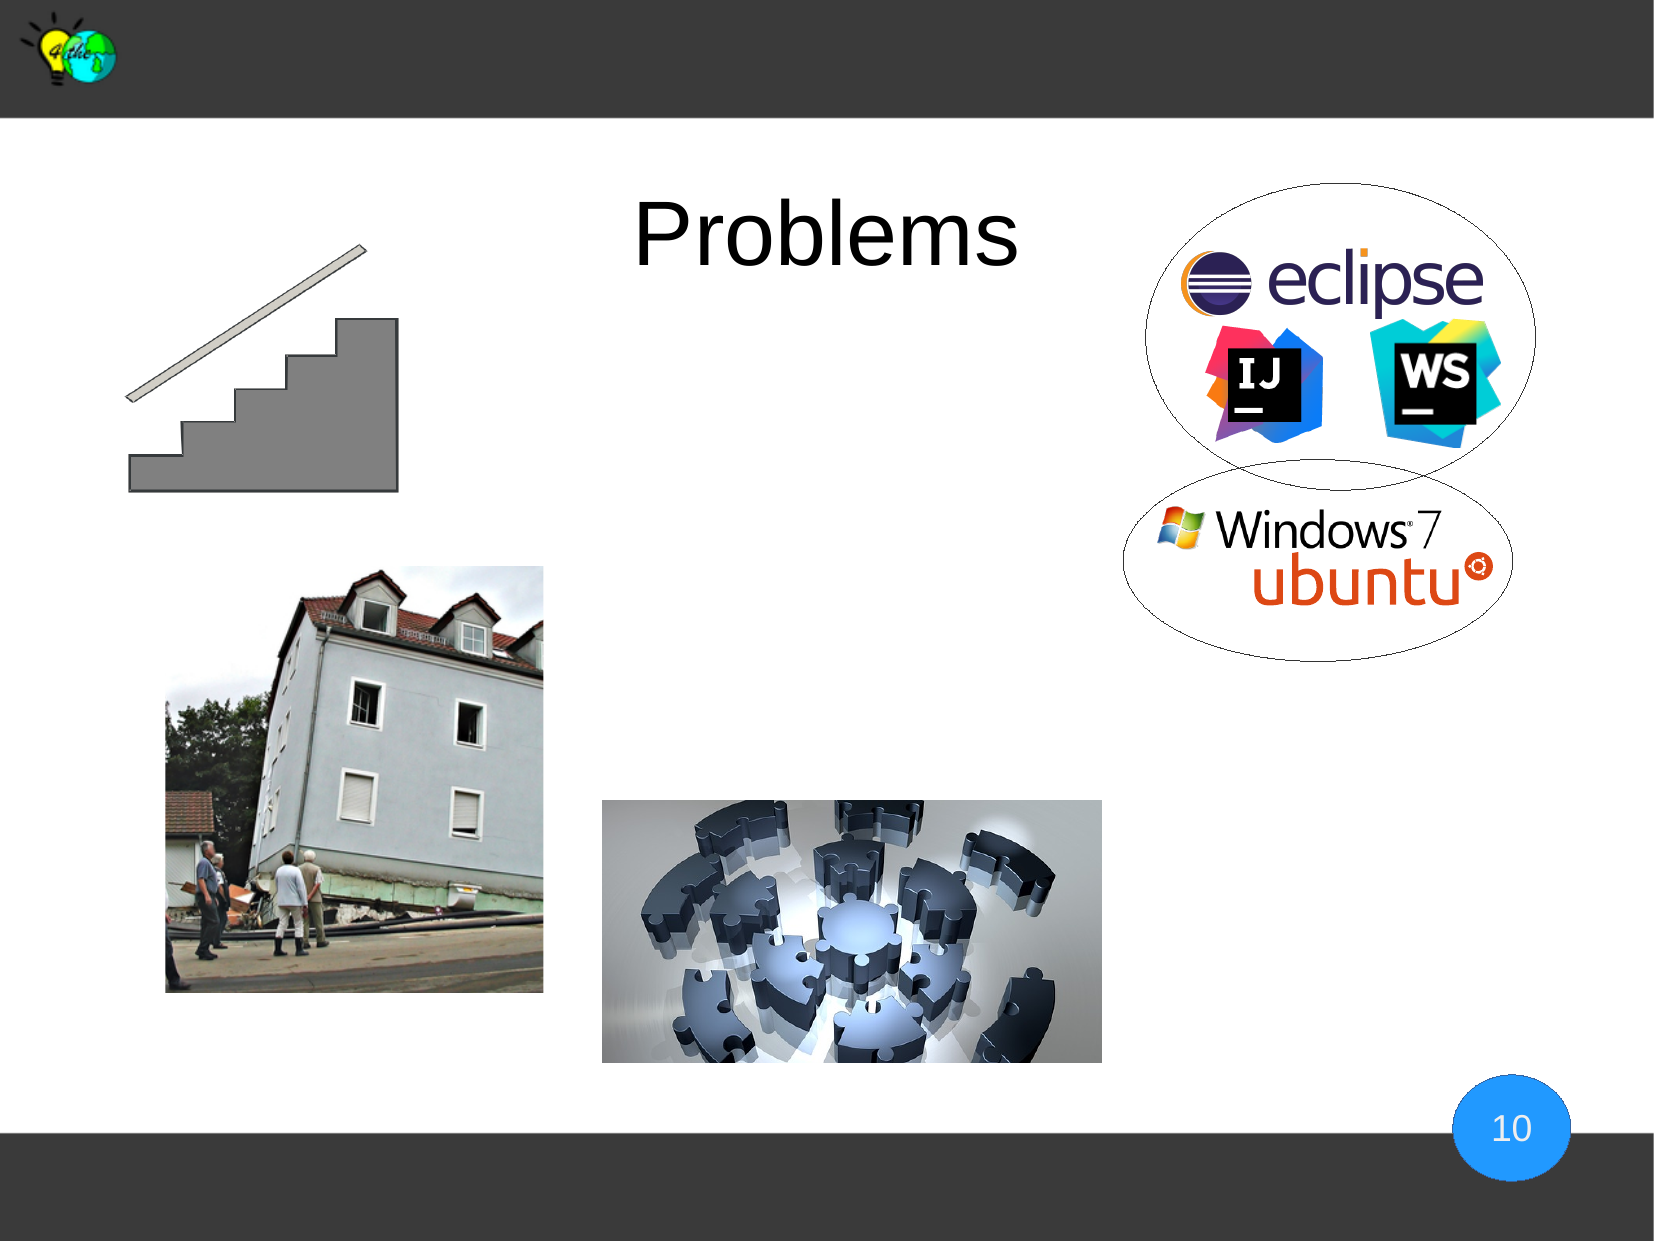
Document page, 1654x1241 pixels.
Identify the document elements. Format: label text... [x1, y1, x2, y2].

title Problems [82, 129, 1571, 337]
picture [0, 0, 1654, 1241]
text_box [82, 343, 1571, 1099]
